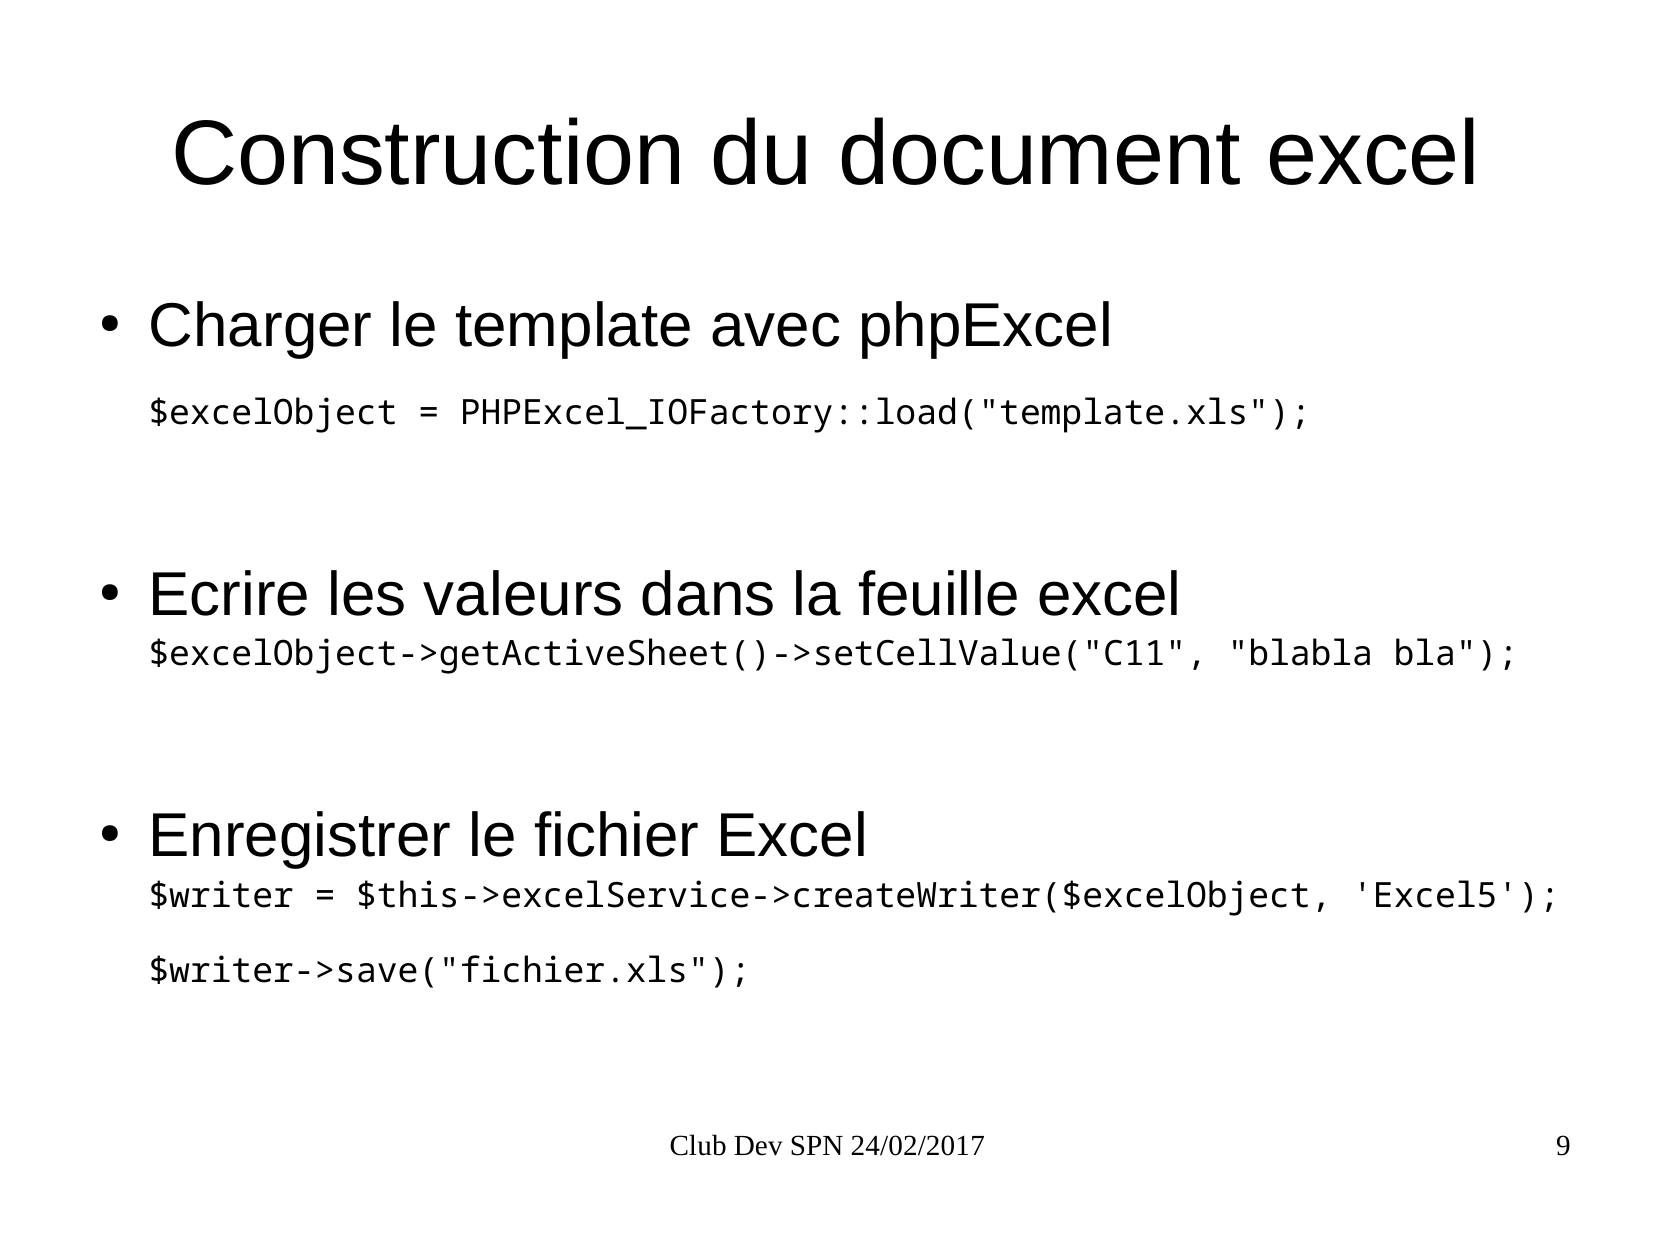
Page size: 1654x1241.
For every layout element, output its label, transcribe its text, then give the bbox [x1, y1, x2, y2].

title Construction du document excel [82, 49, 1571, 257]
list Charger le template avec phpExcel $excelObject = PHPExcel_IOFactory::load("template.xls"); Ecrire les valeurs dans la feuille excel $excelObject->getActiveSheet()->setCellValue("C11", "blabla bla"); Enregistrer le fichier Excel $writer = $this->excelService->createWriter($excelObject, 'Excel5'); $writer->save("fichier.xls"); [82, 290, 1571, 1010]
